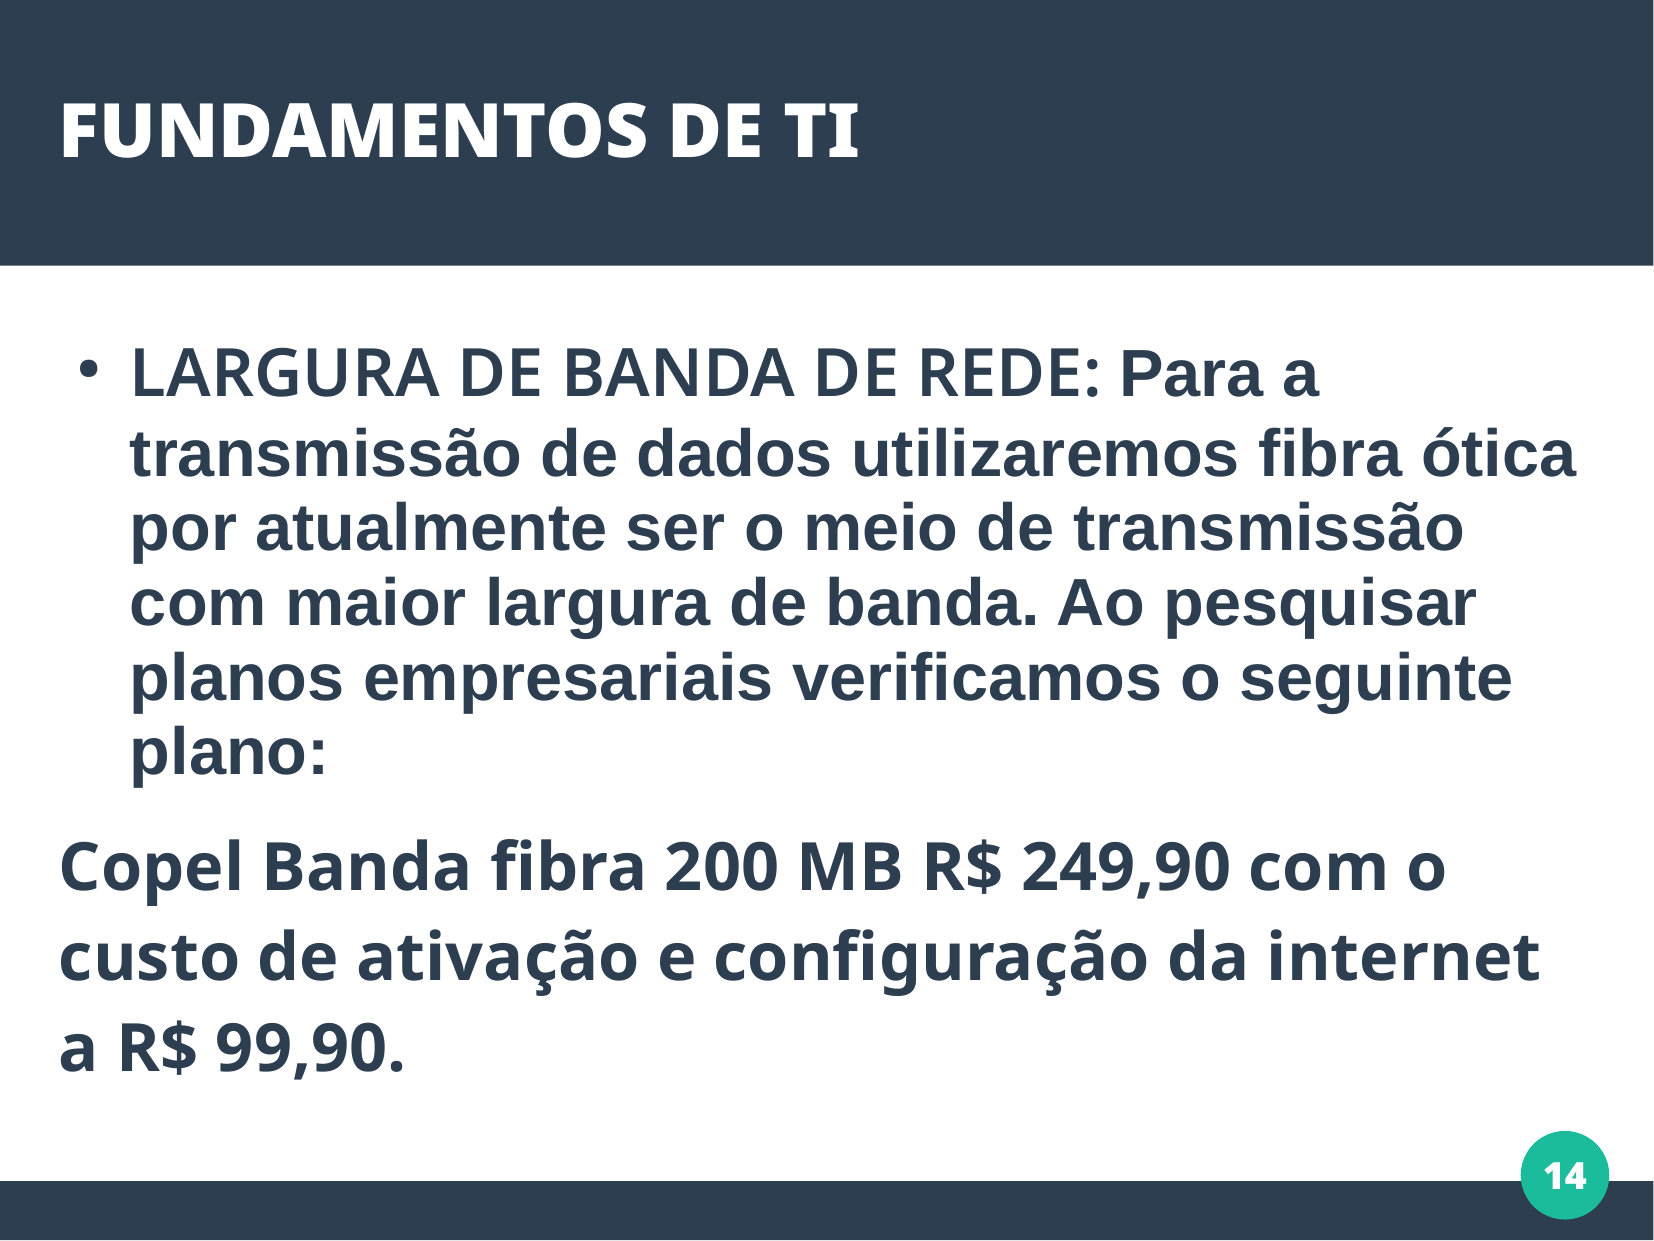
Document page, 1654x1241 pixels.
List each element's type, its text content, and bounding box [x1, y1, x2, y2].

list LARGURA DE BANDA DE REDE: Para a transmissão de dados utilizaremos fibra ótica por atualmente ser o meio de transmissão com maior largura de banda. Ao pesquisar planos empresariais verificamos o seguinte plano: Copel Banda fibra 200 MB R$ 249,90 com o custo de ativação e configuração da internet a R$ 99,90. [59, 324, 1595, 1152]
title FUNDAMENTOS DE TI [59, 49, 1595, 207]
